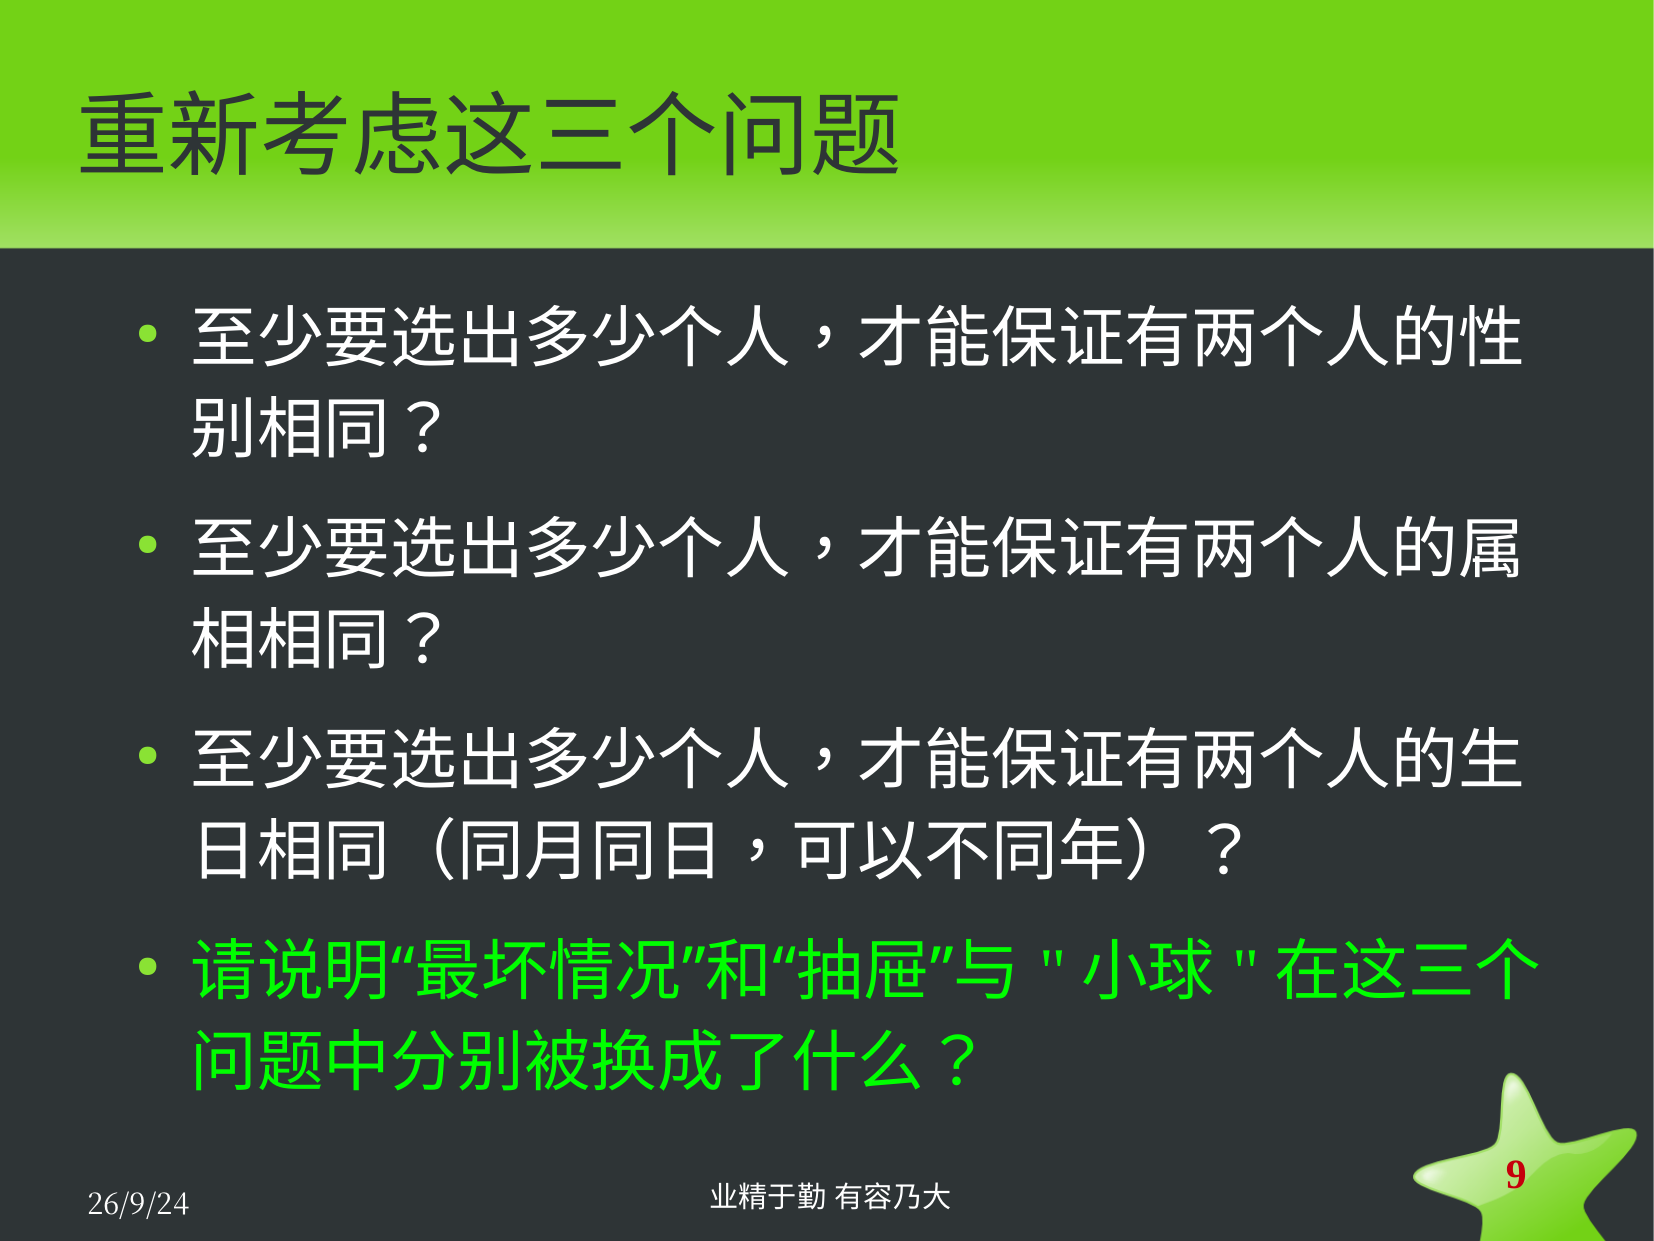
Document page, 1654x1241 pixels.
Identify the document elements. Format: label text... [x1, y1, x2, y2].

picture [0, 0, 1654, 1241]
list 至少要选出多少个人，才能保证有两个人的性别相同？ 至少要选出多少个人，才能保证有两个人的属相相同？ 至少要选出多少个人，才能保证有两个人的生日相同（同月同日，可以不同年）？ 请说明“最坏情况”和“抽屉”与"小球"在这三个问题中分别被换成了什么？ [82, 290, 1571, 1094]
title 重新考虑这三个问题 [76, 36, 1565, 229]
